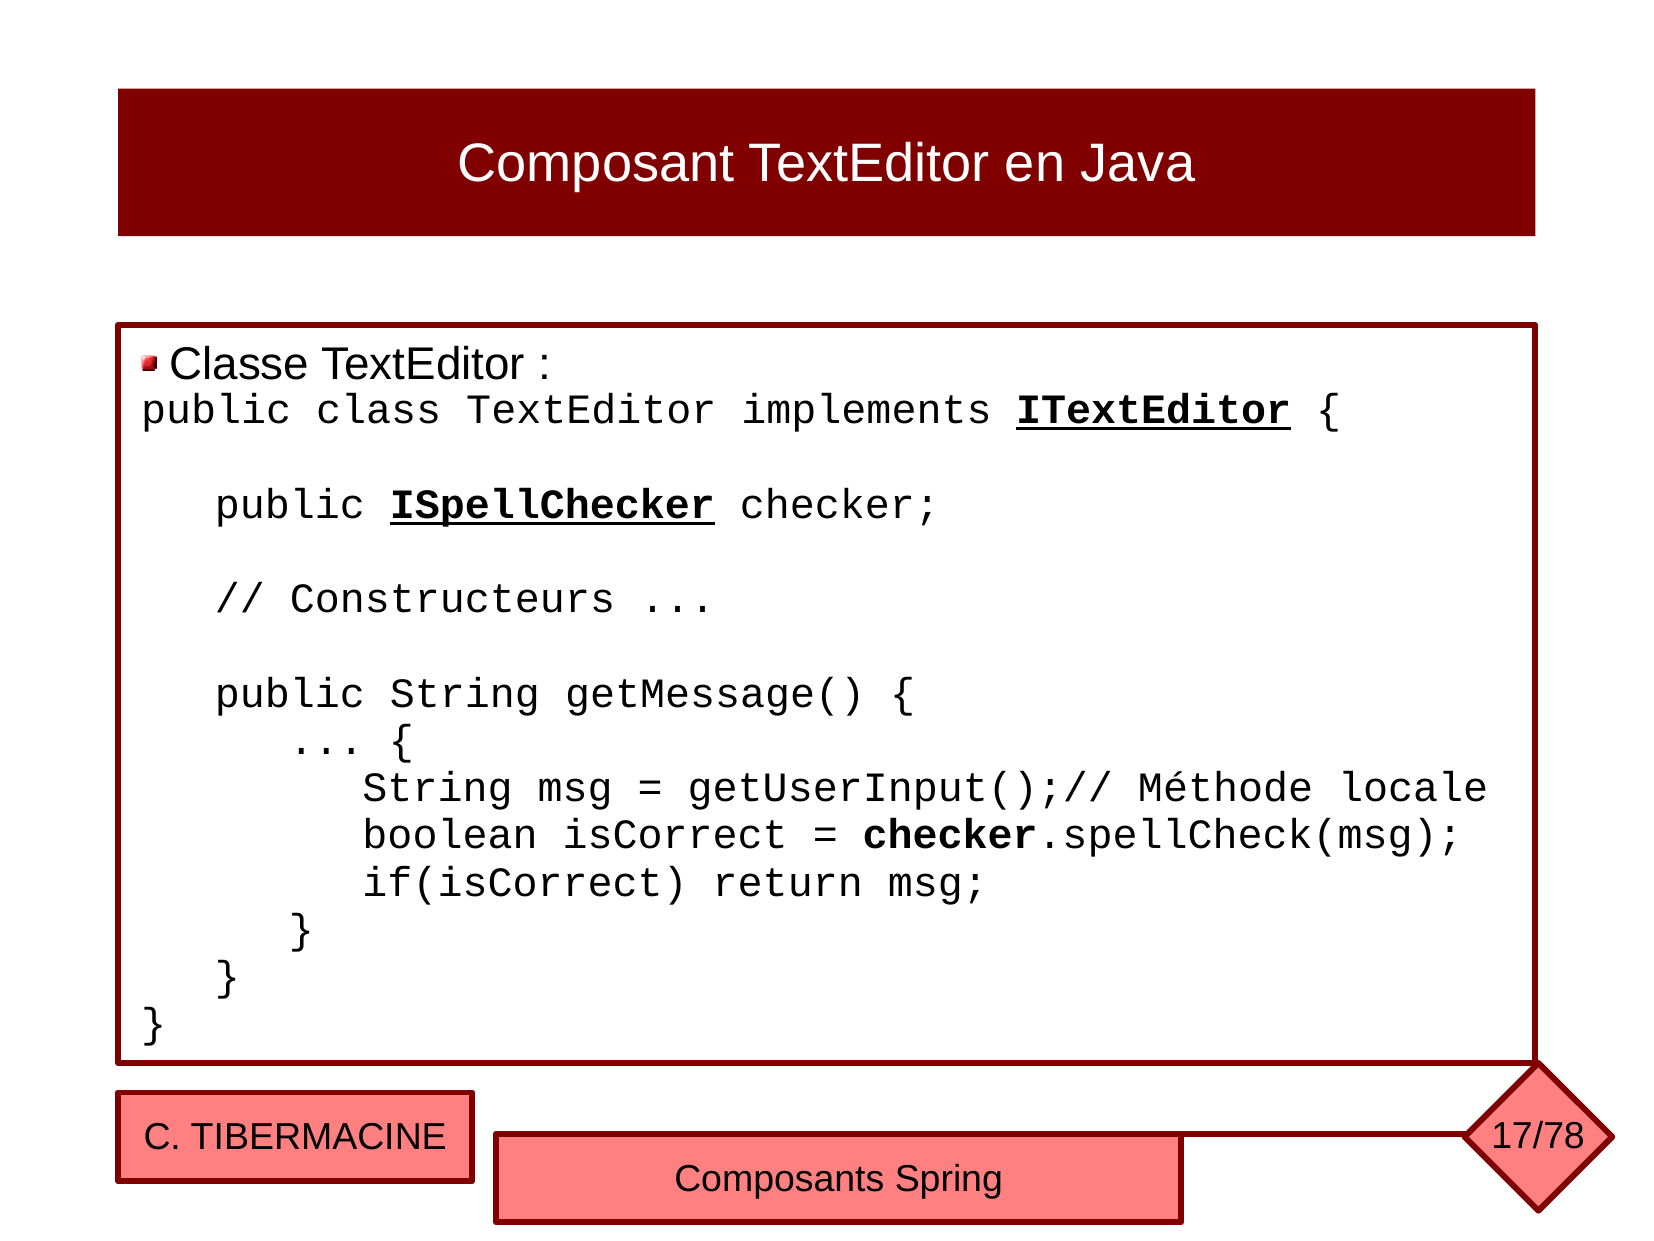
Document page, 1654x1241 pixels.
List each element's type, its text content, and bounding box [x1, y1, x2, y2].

text_box Composants Spring [496, 1133, 1182, 1223]
text_box Composant TextEditor en Java [118, 88, 1536, 237]
picture [141, 355, 157, 371]
text_box C. TIBERMACINE [118, 1092, 473, 1182]
text_box [1464, 1125, 1476, 1149]
text_box [1494, 1062, 1583, 1107]
text_box <numéro>/78 [1476, 1107, 1613, 1207]
text_box Classe TextEditor : public class TextEditor implements ITextEditor { public ISpellChecker checker; // Constructeurs ... public String getMessage() { ... { String msg = getUserInput();// Méthode locale boolean isCorrect = checker.spellCheck(msg); if(isCorrect) return msg; } } } [118, 324, 1536, 1063]
